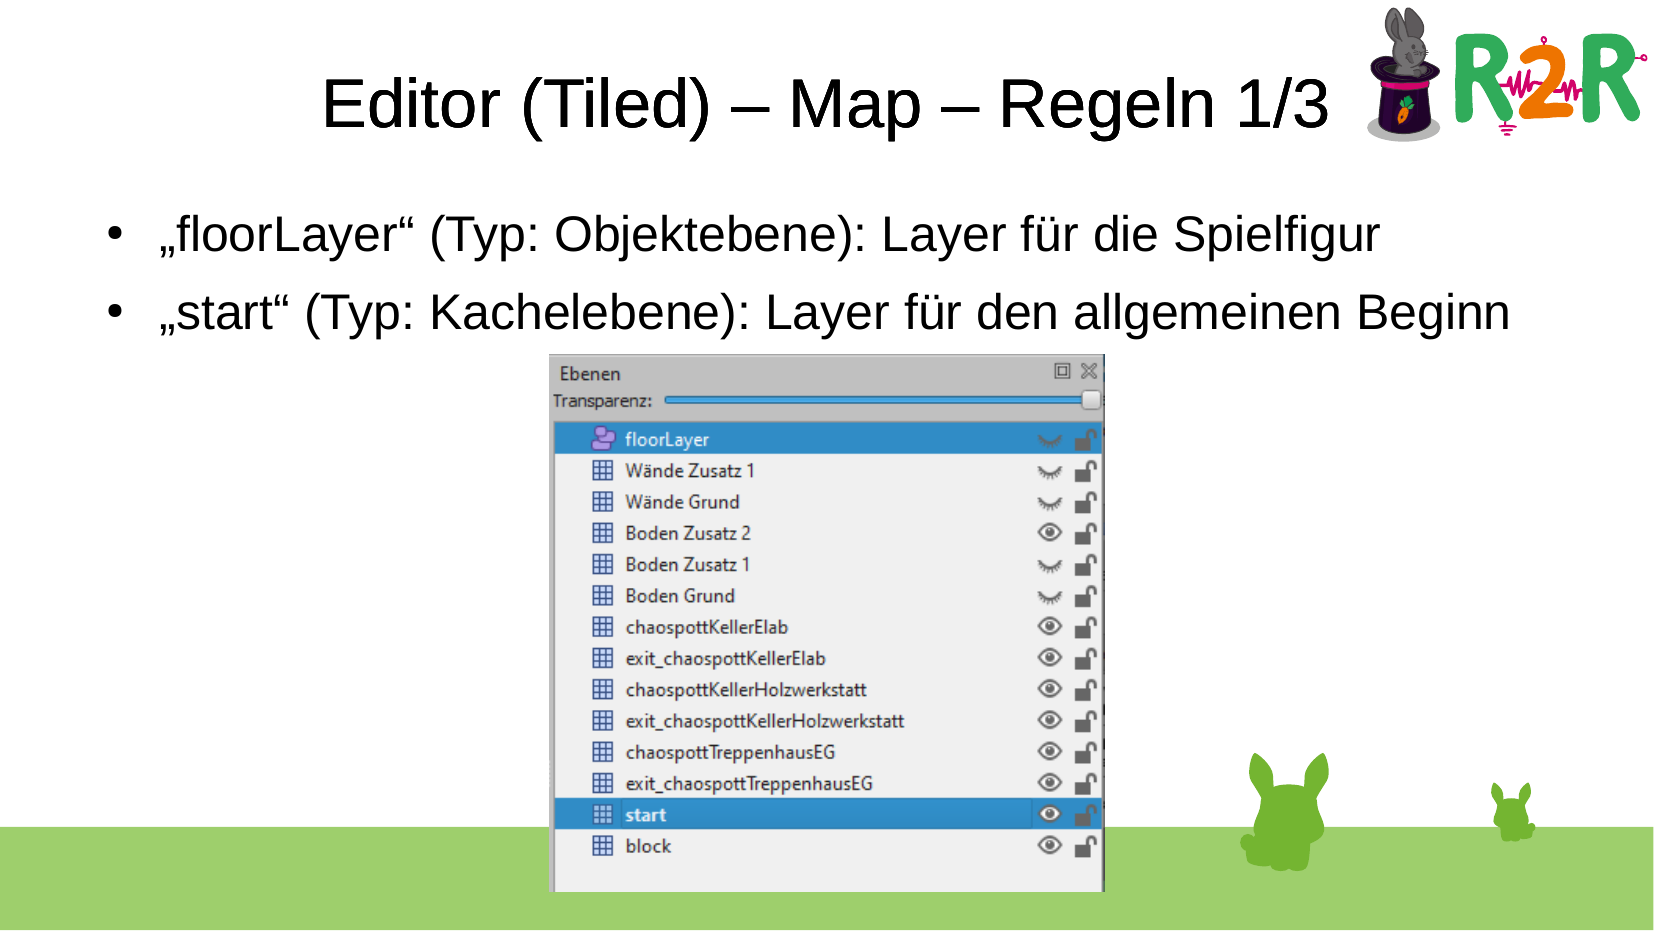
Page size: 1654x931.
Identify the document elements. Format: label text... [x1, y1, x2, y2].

title Editor (Tiled) – Map – Regeln 1/3 [88, 29, 1565, 178]
picture [549, 354, 1105, 892]
list „floorLayer“ (Typ: Objektebene): Layer für die Spielfigur „start“ (Typ: Kachelebene): Layer für den allgemeinen Beginn [88, 206, 1565, 739]
picture [1358, 0, 1654, 148]
